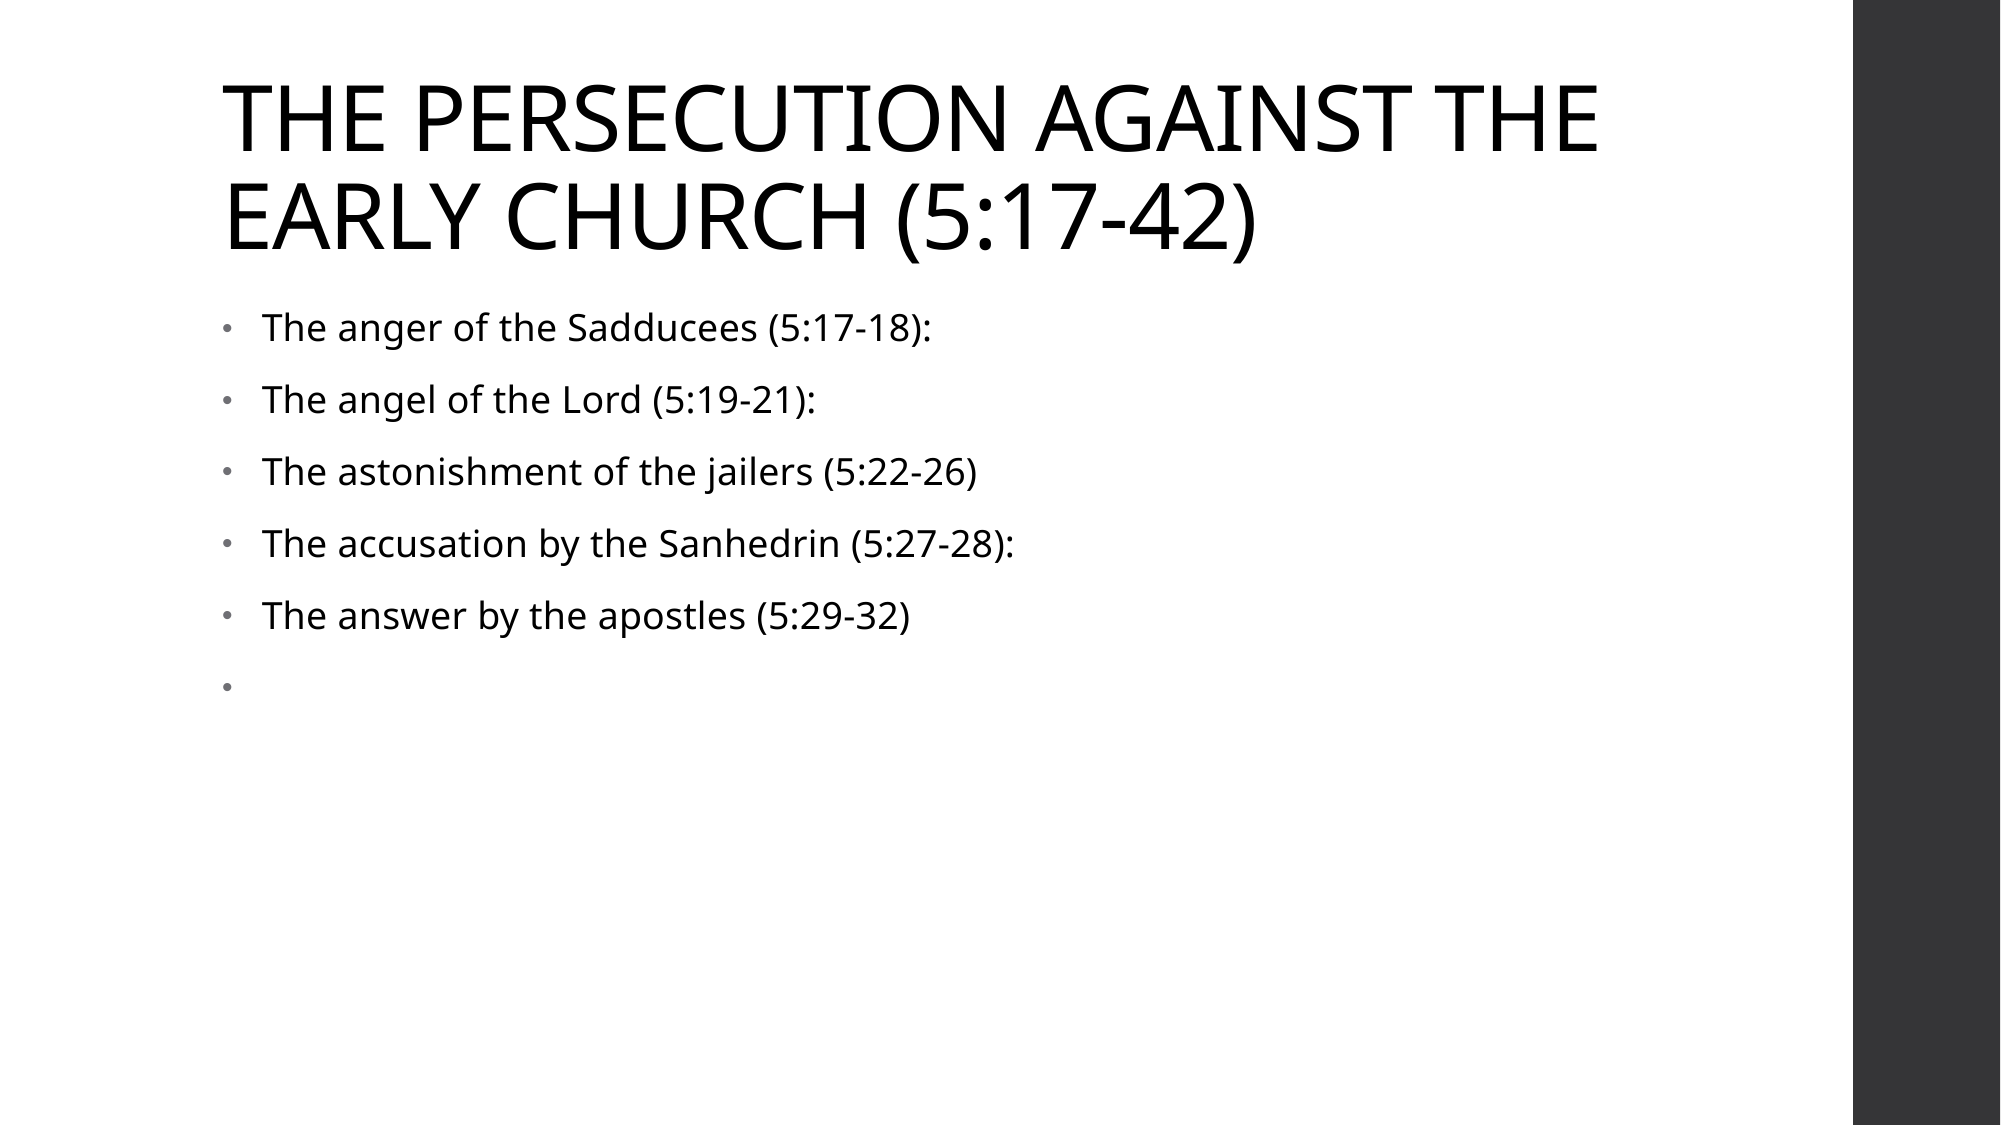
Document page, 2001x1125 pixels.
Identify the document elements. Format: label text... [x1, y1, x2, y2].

list The anger of the Sadducees (5:17-18): The angel of the Lord (5:19-21): The astonishment of the jailers (5:22-26) The accusation by the Sanhedrin (5:27-28): The answer by the apostles (5:29-32) [206, 299, 1617, 1014]
title THE PERSECUTION AGAINST THE EARLY CHURCH (5:17-42) [206, 60, 1797, 278]
